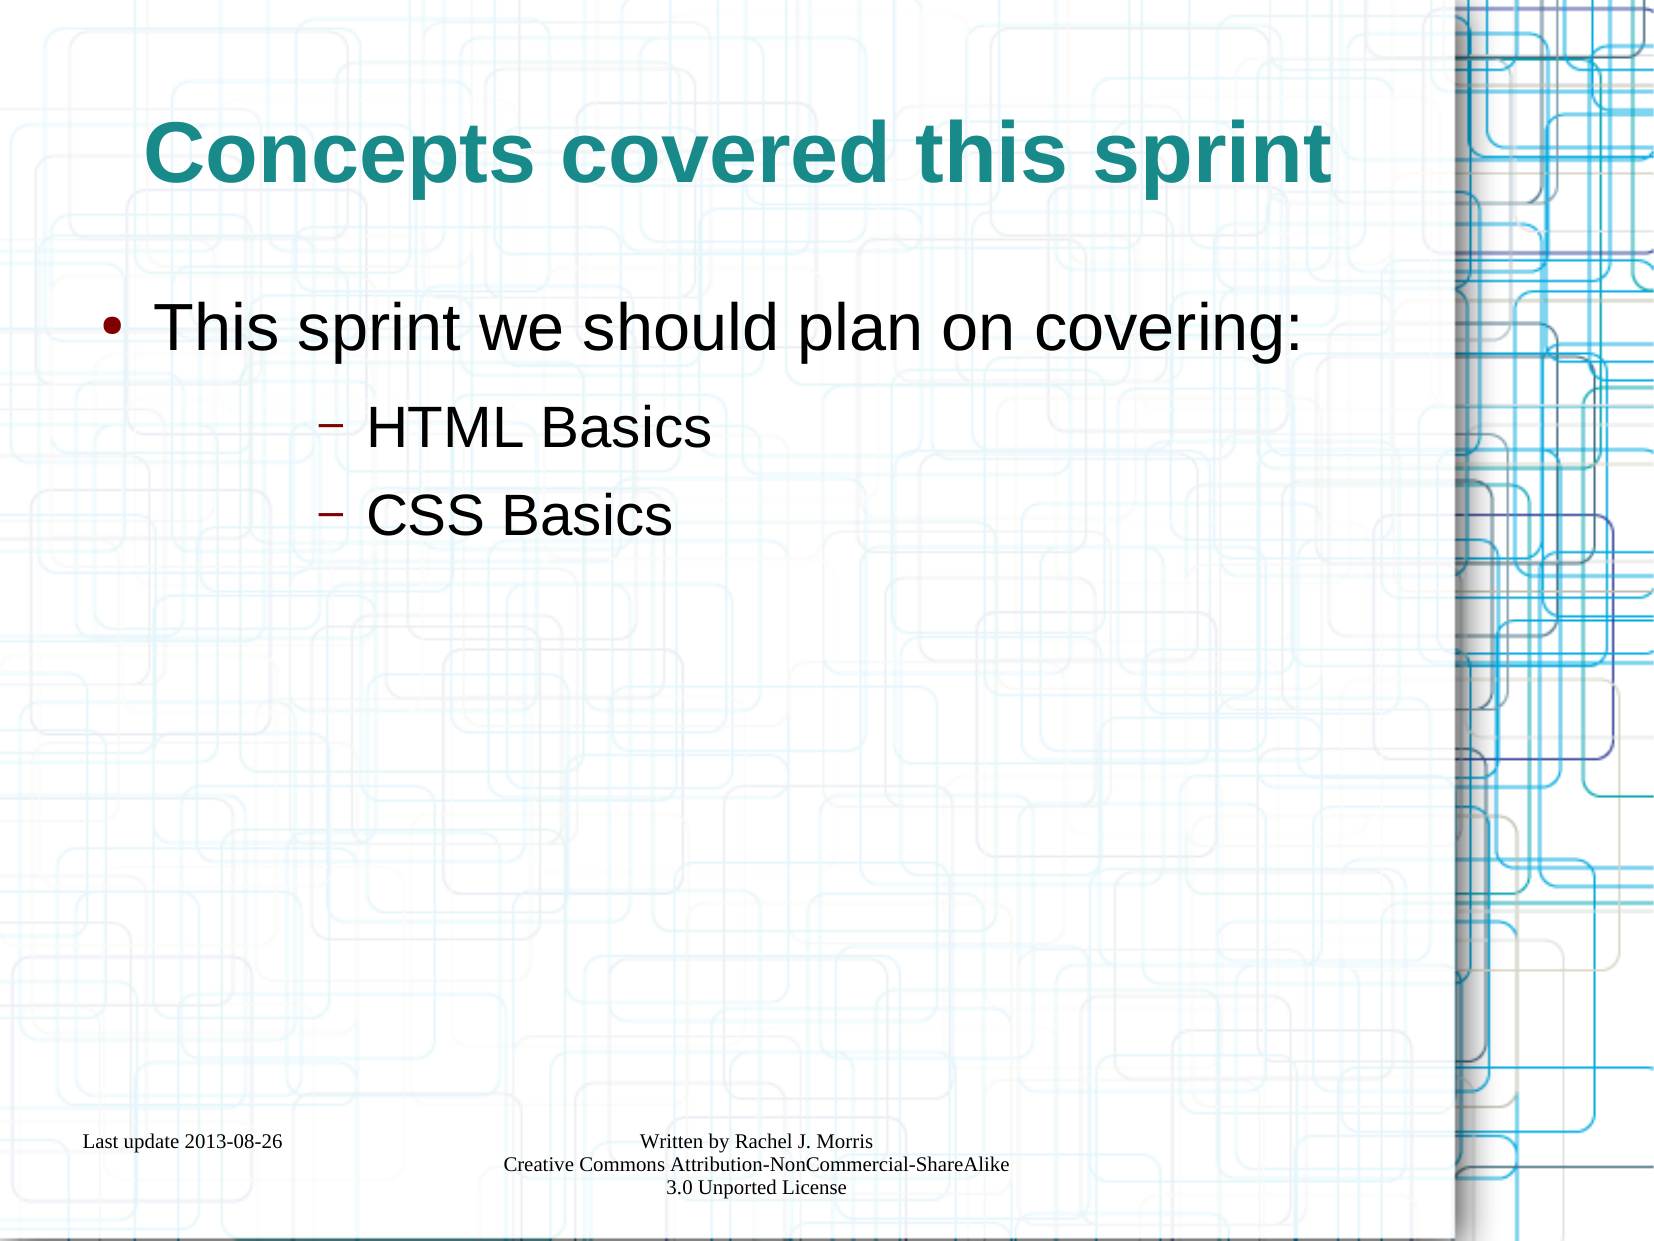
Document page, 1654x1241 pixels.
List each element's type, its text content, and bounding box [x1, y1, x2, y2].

list This sprint we should plan on covering: HTML Basics CSS Basics [82, 290, 1418, 1010]
picture [0, 0, 1654, 1241]
title Concepts covered this sprint [59, 49, 1418, 257]
